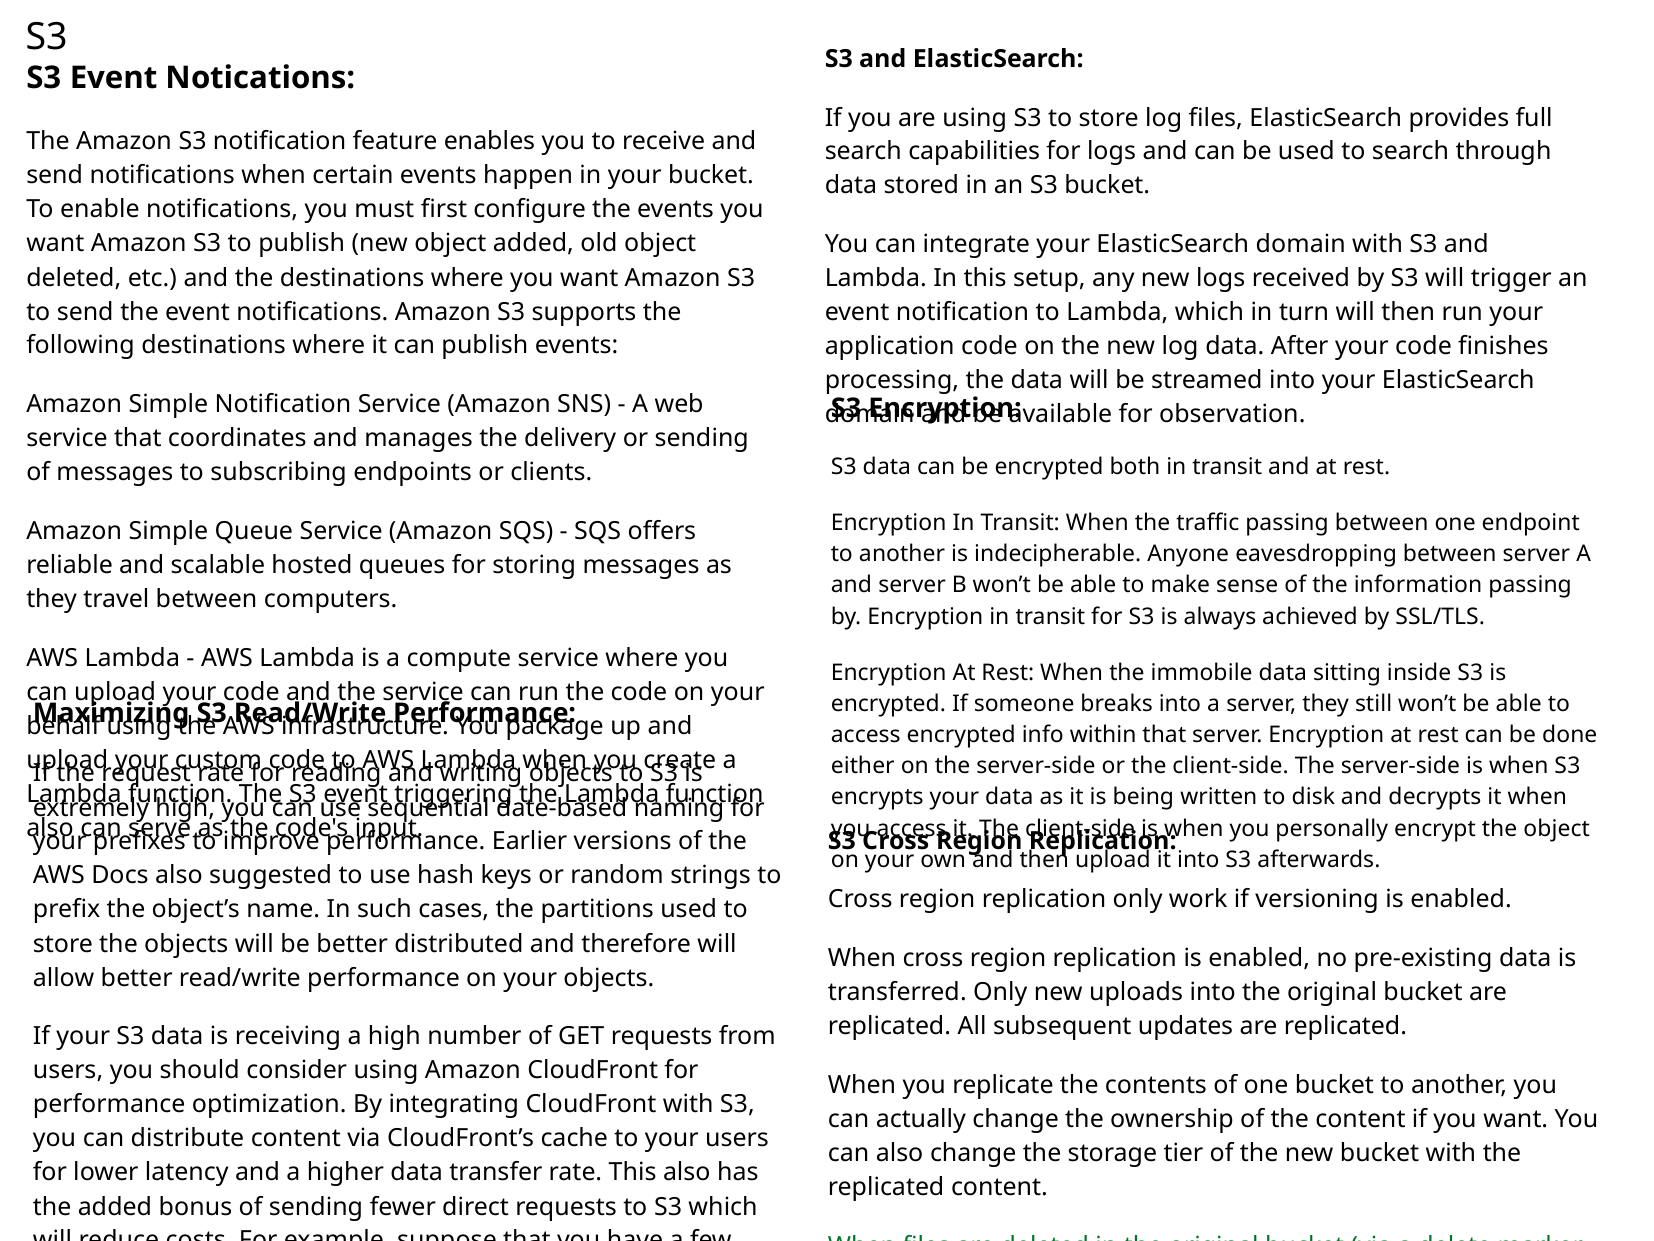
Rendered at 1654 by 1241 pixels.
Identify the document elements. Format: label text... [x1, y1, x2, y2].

text_box S3 and ElasticSearch: If you are using S3 to store log files, ElasticSearch provides full search capabilities for logs and can be used to search through data stored in an S3 bucket. You can integrate your ElasticSearch domain with S3 and Lambda. In this setup, any new logs received by S3 will trigger an event notification to Lambda, which in turn will then run your application code on the new log data. After your code finishes processing, the data will be streamed into your ElasticSearch domain and be available for observation. [810, 33, 1607, 376]
text_box S3 Encryption: S3 data can be encrypted both in transit and at rest. Encryption In Transit: When the traffic passing between one endpoint to another is indecipherable. Anyone eavesdropping between server A and server B won’t be able to make sense of the information passing by. Encryption in transit for S3 is always achieved by SSL/TLS. Encryption At Rest: When the immobile data sitting inside S3 is encrypted. If someone breaks into a server, they still won’t be able to access encrypted info within that server. Encryption at rest can be done either on the server-side or the client-side. The server-side is when S3 encrypts your data as it is being written to disk and decrypts it when you access it. The client-side is when you personally encrypt the object on your own and then upload it into S3 afterwards. [816, 380, 1619, 780]
text_box S3 [10, 2, 161, 60]
text_box Maximizing S3 Read/Write Performance: If the request rate for reading and writing objects to S3 is extremely high, you can use sequential date-based naming for your prefixes to improve performance. Earlier versions of the AWS Docs also suggested to use hash keys or random strings to prefix the object’s name. In such cases, the partitions used to store the objects will be better distributed and therefore will allow better read/write performance on your objects. If your S3 data is receiving a high number of GET requests from users, you should consider using Amazon CloudFront for performance optimization. By integrating CloudFront with S3, you can distribute content via CloudFront’s cache to your users for lower latency and a higher data transfer rate. This also has the added bonus of sending fewer direct requests to S3 which will reduce costs. For example, suppose that you have a few objects that are very popular. CloudFront fetches those objects from S3 and caches them. CloudFront can then serve future requests for the objects from its cache, reducing the total number of GET requests it sends to Amazon S3. [18, 686, 804, 1213]
text_box S3 Cross Region Replication: Cross region replication only work if versioning is enabled. When cross region replication is enabled, no pre-existing data is transferred. Only new uploads into the original bucket are replicated. All subsequent updates are replicated. When you replicate the contents of one bucket to another, you can actually change the ownership of the content if you want. You can also change the storage tier of the new bucket with the replicated content. When files are deleted in the original bucket (via a delete marker as versioning prevents true deletions), those deletes are not replicated. [813, 814, 1619, 1193]
text_box S3 Event Notications: The Amazon S3 notification feature enables you to receive and send notifications when certain events happen in your bucket. To enable notifications, you must first configure the events you want Amazon S3 to publish (new object added, old object deleted, etc.) and the destinations where you want Amazon S3 to send the event notifications. Amazon S3 supports the following destinations where it can publish events: Amazon Simple Notification Service (Amazon SNS) - A web service that coordinates and manages the delivery or sending of messages to subscribing endpoints or clients. Amazon Simple Queue Service (Amazon SQS) - SQS offers reliable and scalable hosted queues for storing messages as they travel between computers. AWS Lambda - AWS Lambda is a compute service where you can upload your code and the service can run the code on your behalf using the AWS infrastructure. You package up and upload your custom code to AWS Lambda when you create a Lambda function. The S3 event triggering the Lambda function also can serve as the code's input. [11, 48, 792, 674]
